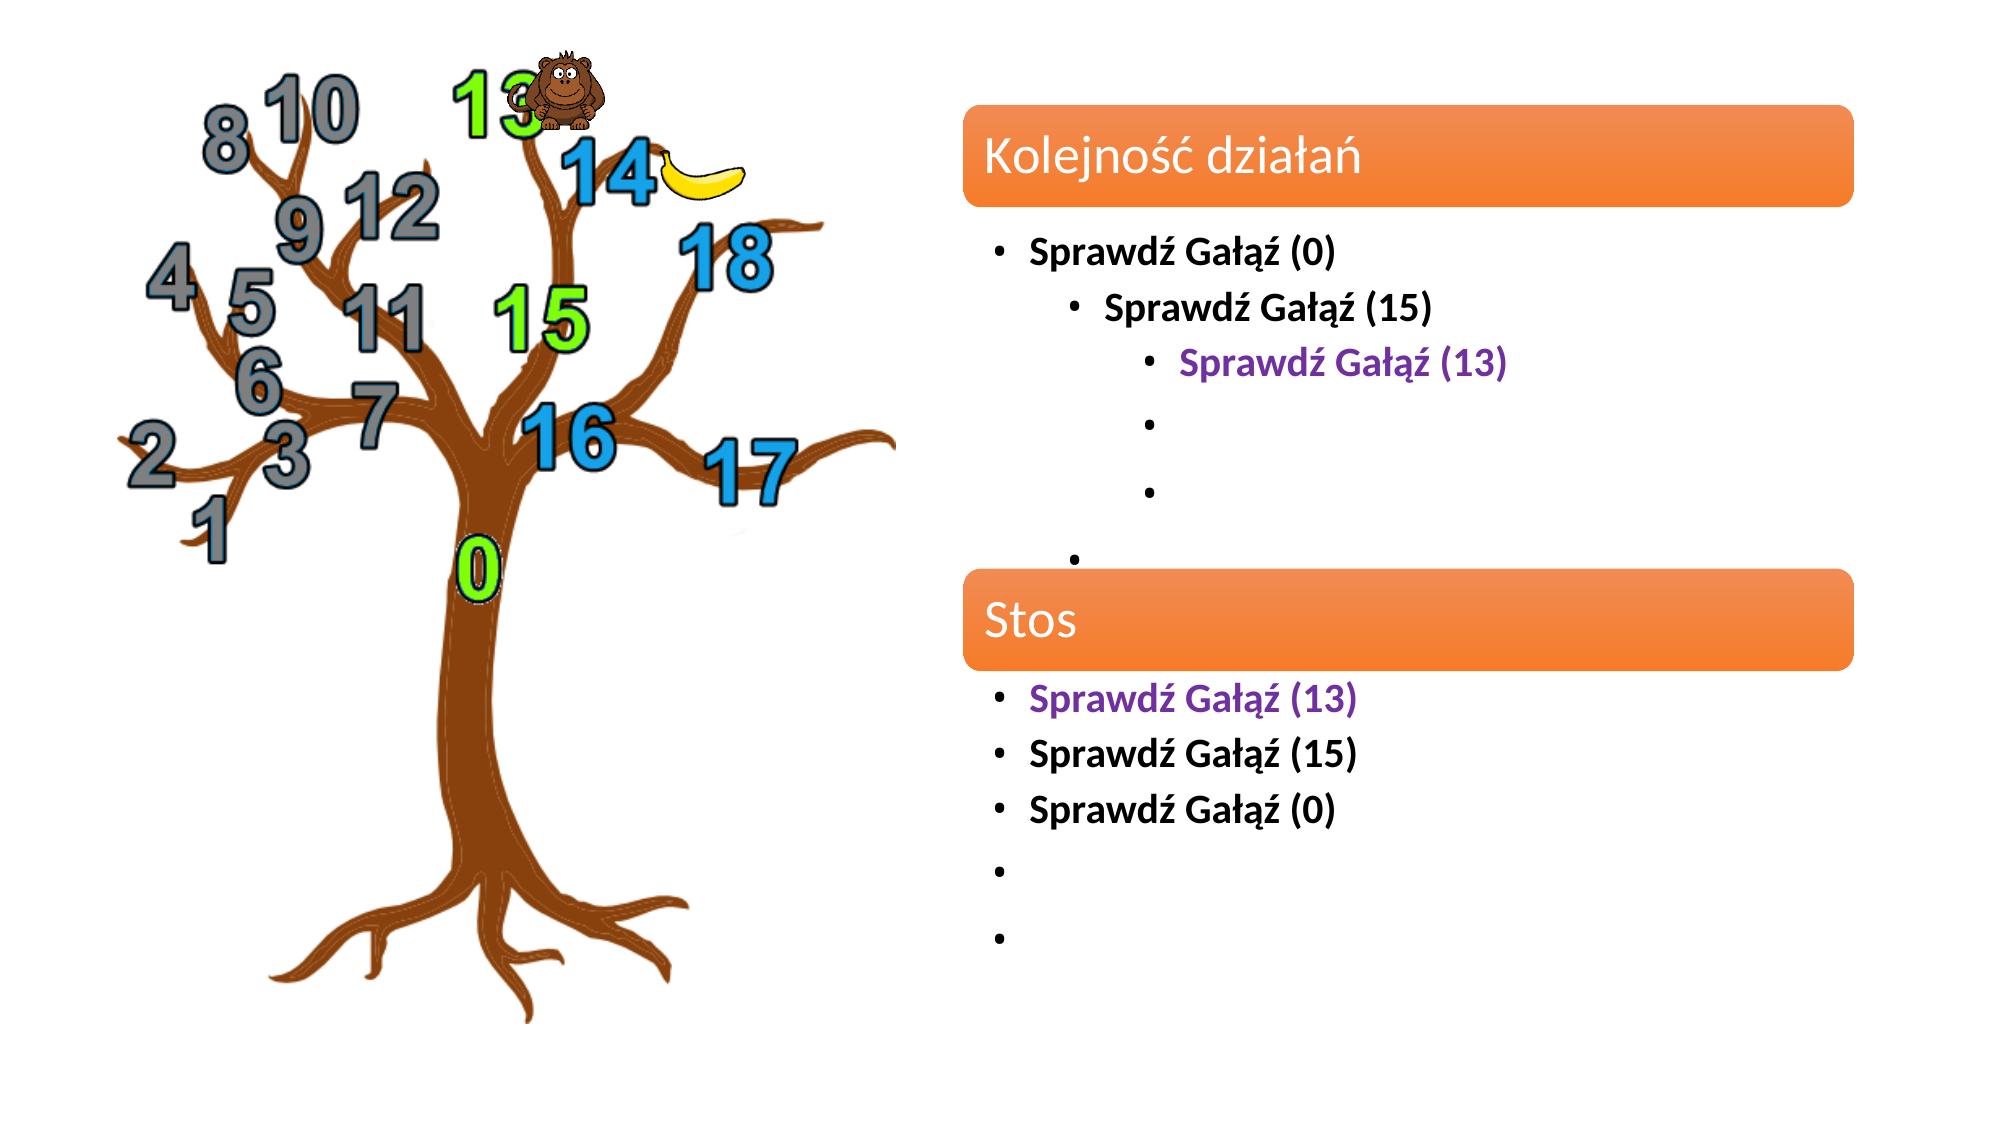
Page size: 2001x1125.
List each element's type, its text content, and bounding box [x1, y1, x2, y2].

text_box Stos [963, 568, 1854, 671]
picture [117, 50, 896, 1024]
text_box Kolejność działań [963, 104, 1854, 208]
text_box Sprawdź Gałąź (0) Sprawdź Gałąź (15) Sprawdź Gałąź (13) [963, 224, 1854, 569]
text_box Sprawdź Gałąź (13) Sprawdź Gałąź (15) Sprawdź Gałąź (0) [963, 671, 1854, 954]
